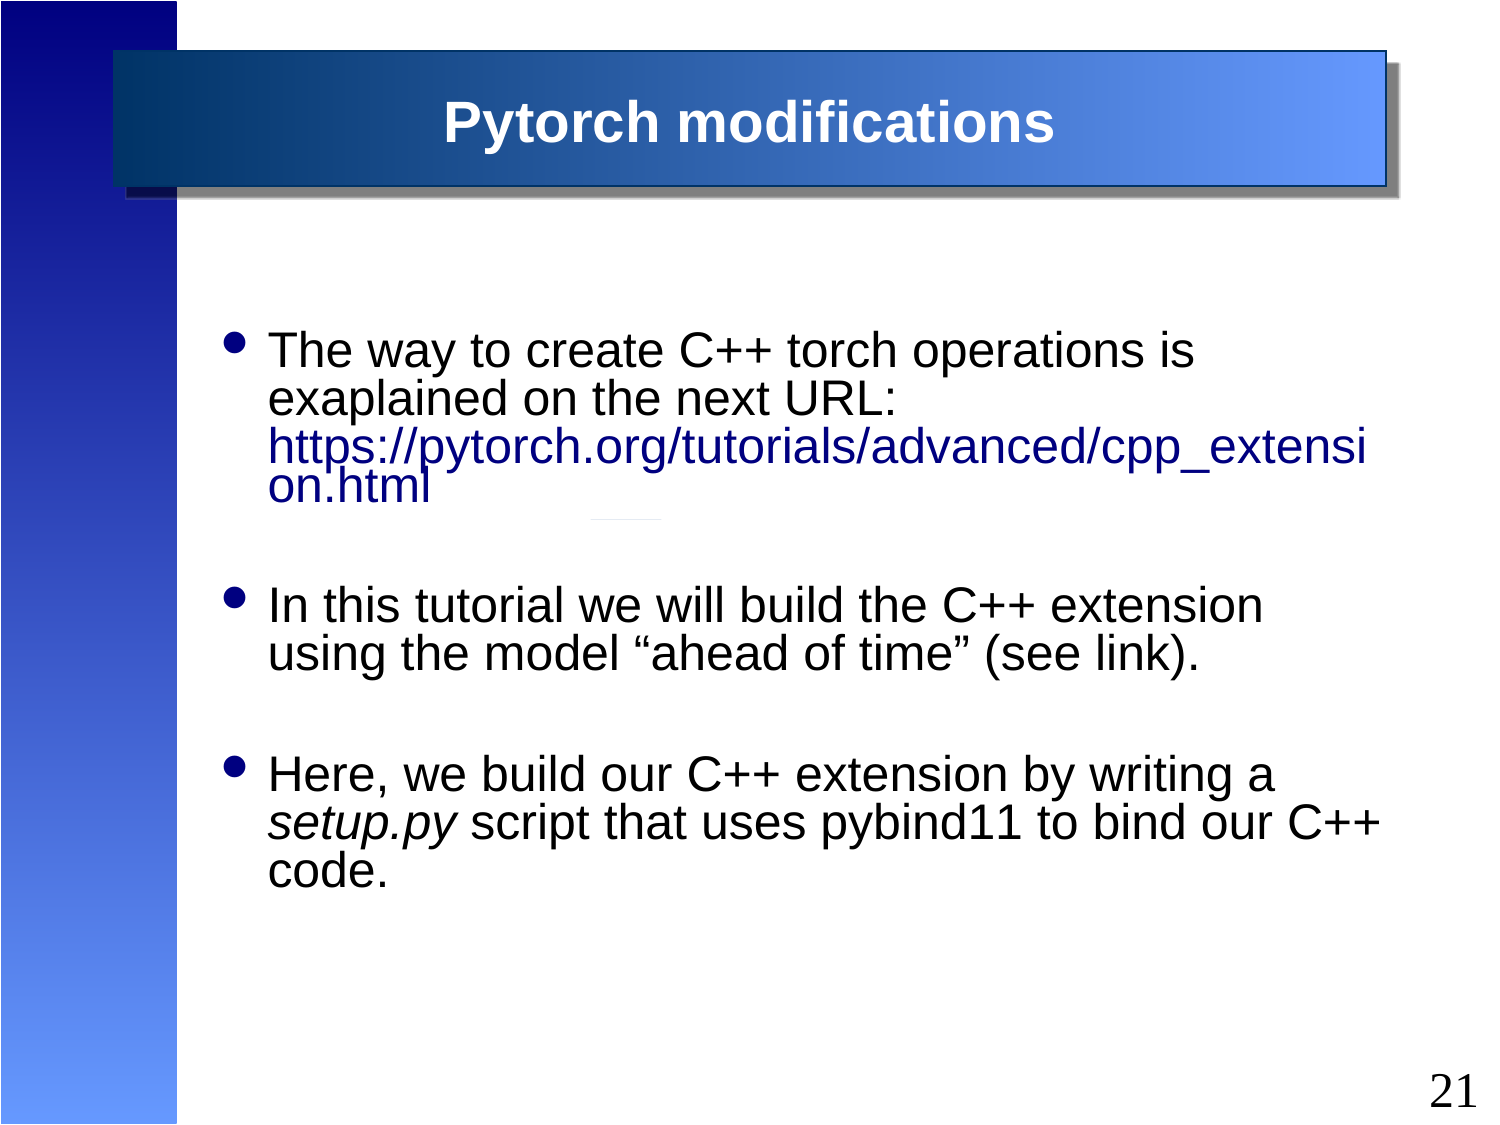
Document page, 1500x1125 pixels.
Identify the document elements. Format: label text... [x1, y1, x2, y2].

title Pytorch modifications [113, 50, 1387, 187]
list The way to create C++ torch operations is exaplained on the next URL: https://pytorch.org/tutorials/advanced/cpp_extension.html In this tutorial we will build the C++ extension using the model “ahead of time” (see link). Here, we build our C++ extension by writing a setup.py script that uses pybind11 to bind our C++ code. [130, 165, 1406, 1125]
